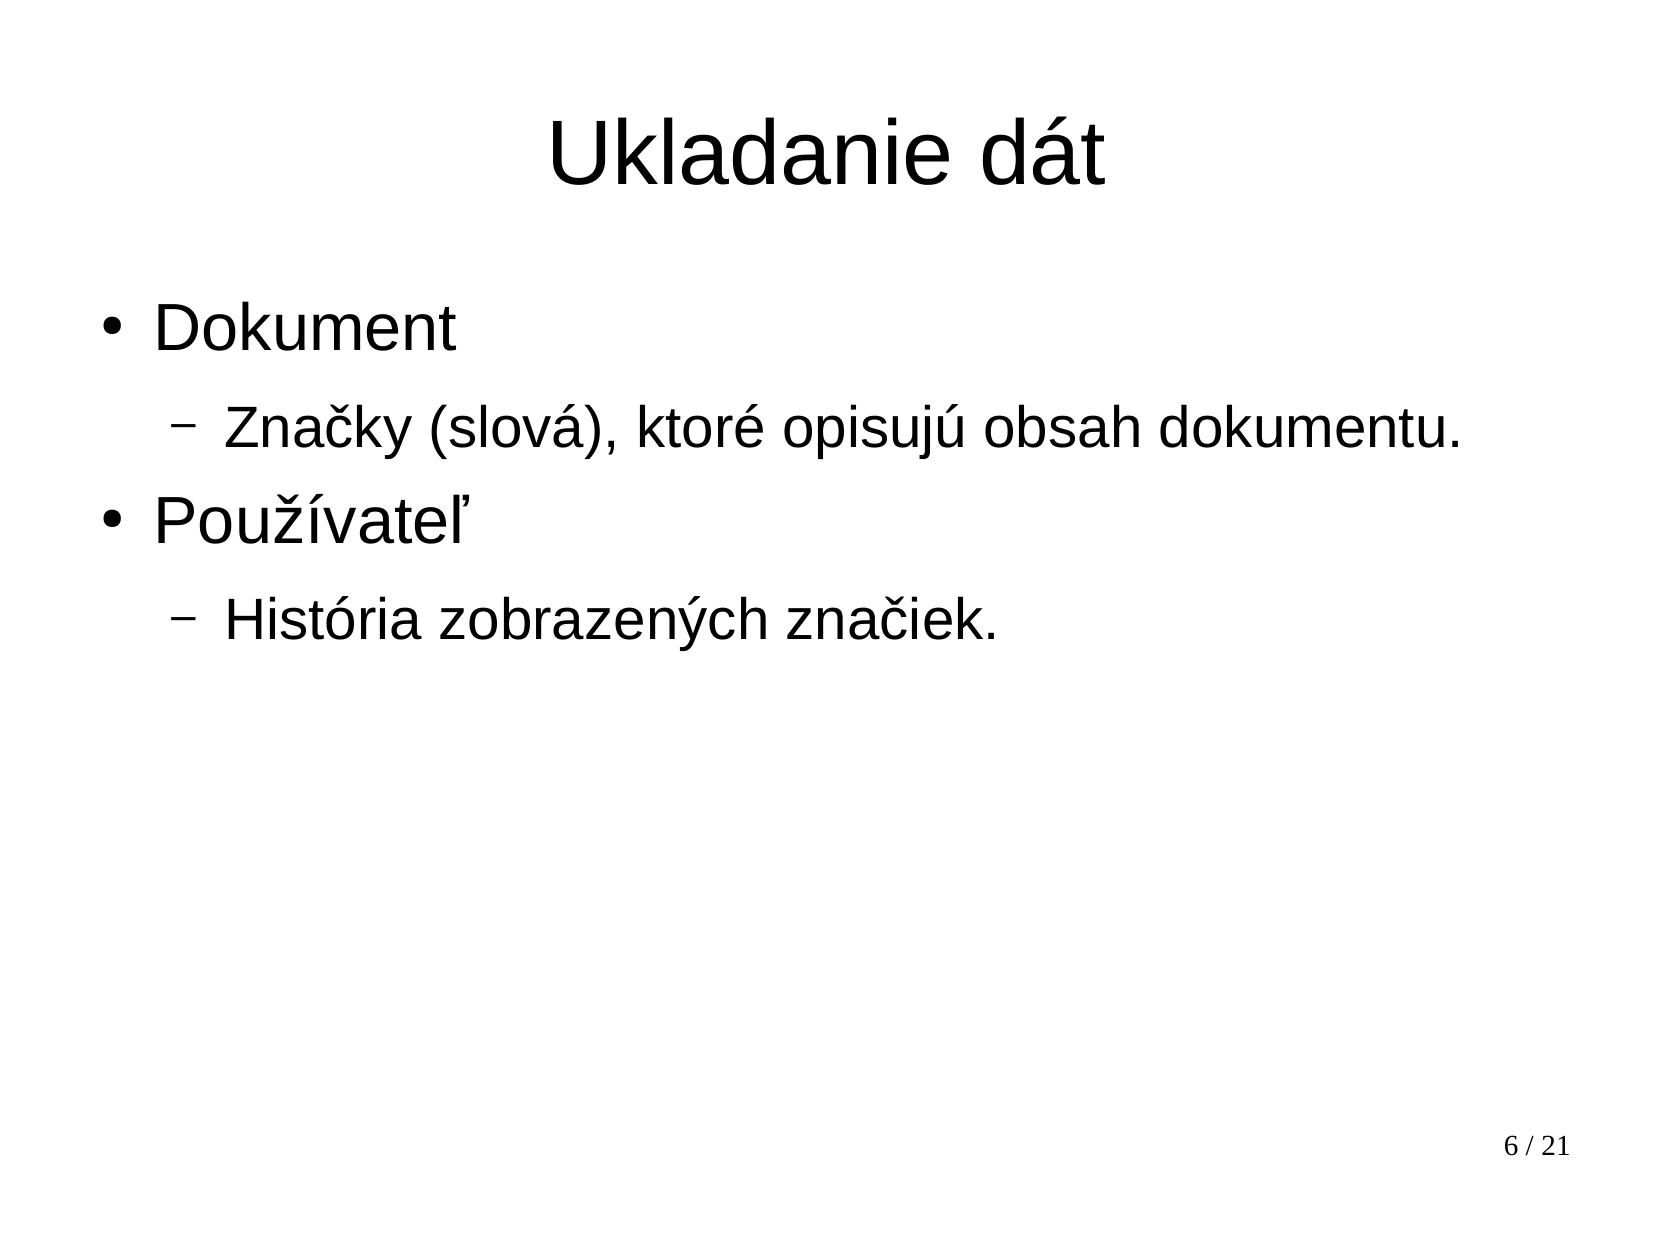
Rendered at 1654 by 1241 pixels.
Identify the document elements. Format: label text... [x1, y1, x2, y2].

list Dokument Značky (slová), ktoré opisujú obsah dokumentu. Používateľ História zobrazených značiek. [82, 290, 1576, 1010]
title Ukladanie dát [82, 49, 1571, 257]
